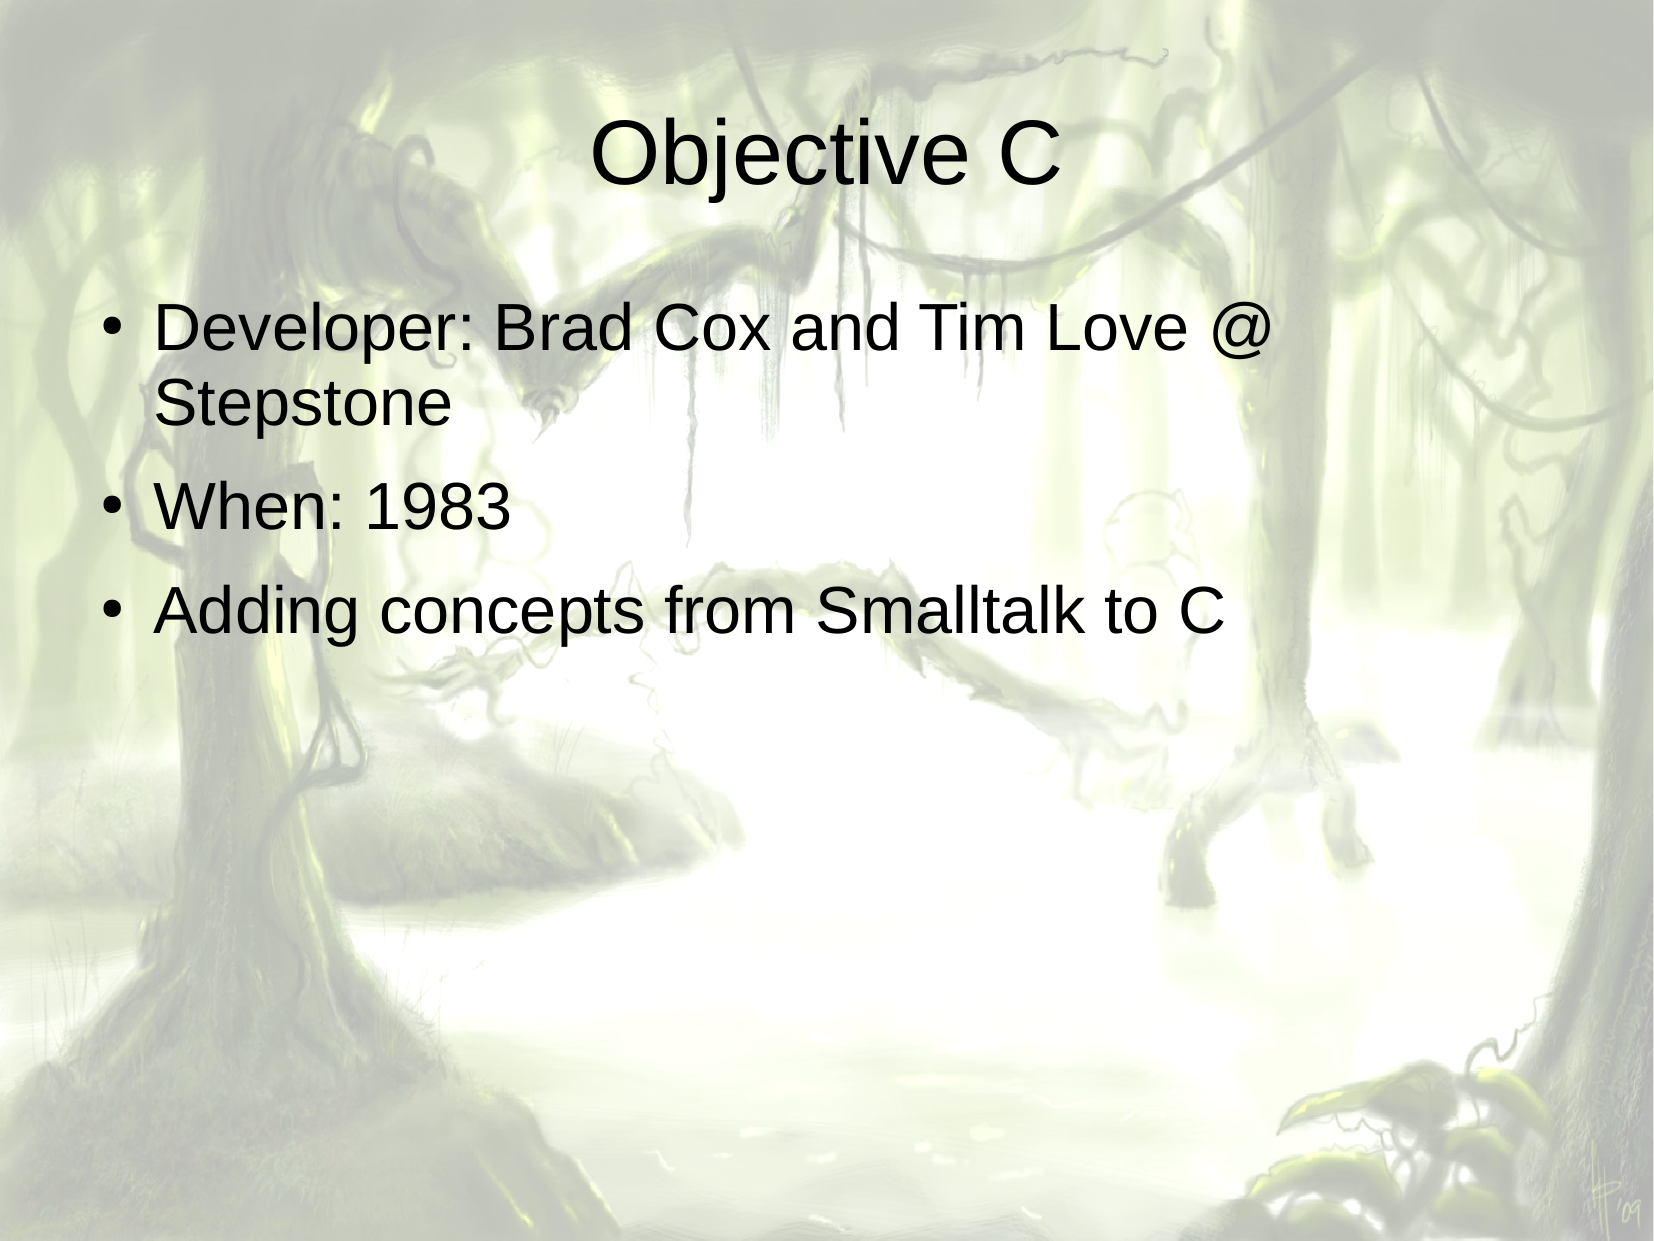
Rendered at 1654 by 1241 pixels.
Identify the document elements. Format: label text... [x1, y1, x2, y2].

list Developer: Brad Cox and Tim Love @ Stepstone When: 1983 Adding concepts from Smalltalk to C [82, 290, 1538, 1010]
title Objective C [82, 49, 1571, 257]
